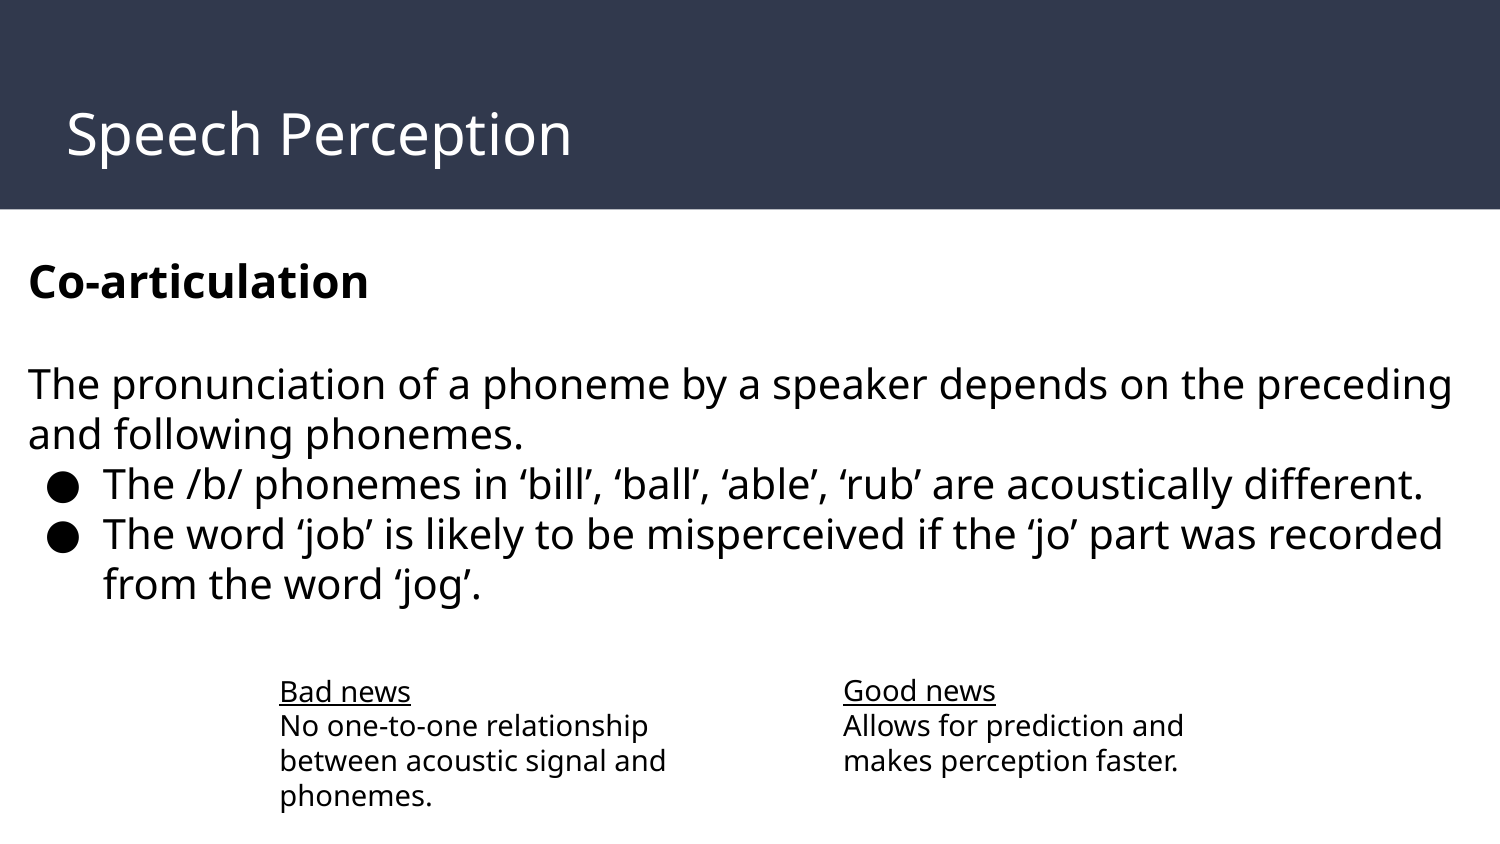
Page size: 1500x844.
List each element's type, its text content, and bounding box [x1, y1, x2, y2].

text_box Co-articulation The pronunciation of a phoneme by a speaker depends on the preceding and following phonemes. The /b/ phonemes in ‘bill’, ‘ball’, ‘able’, ‘rub’ are acoustically different. The word ‘job’ is likely to be misperceived if the ‘jo’ part was recorded from the word ‘jog’. [12, 237, 1480, 621]
text_box Good news Allows for prediction and makes perception faster. [828, 657, 1227, 809]
text_box Bad news No one-to-one relationship between acoustic signal and phonemes. [264, 657, 714, 804]
title Speech Perception [51, 82, 1449, 185]
